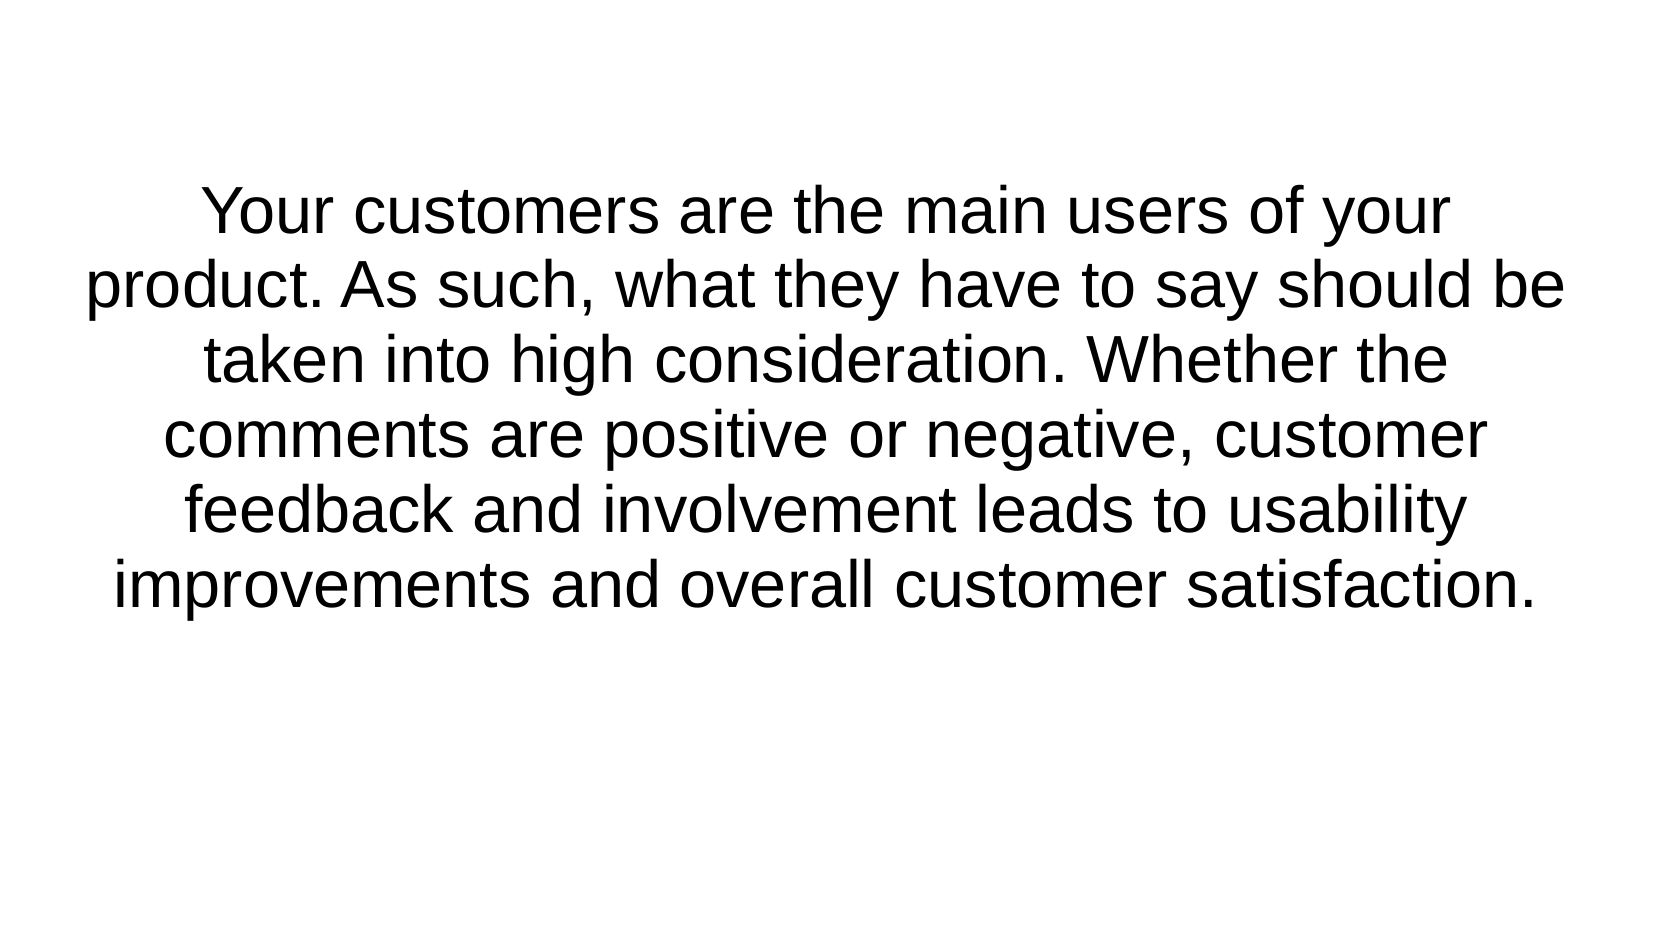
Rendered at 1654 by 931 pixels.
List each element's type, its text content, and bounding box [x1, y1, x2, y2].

subtitle Your customers are the main users of your product. As such, what they have to say should be taken into high consideration. Whether the comments are positive or negative, customer feedback and involvement leads to usability improvements and overall customer satisfaction. [82, 37, 1571, 757]
